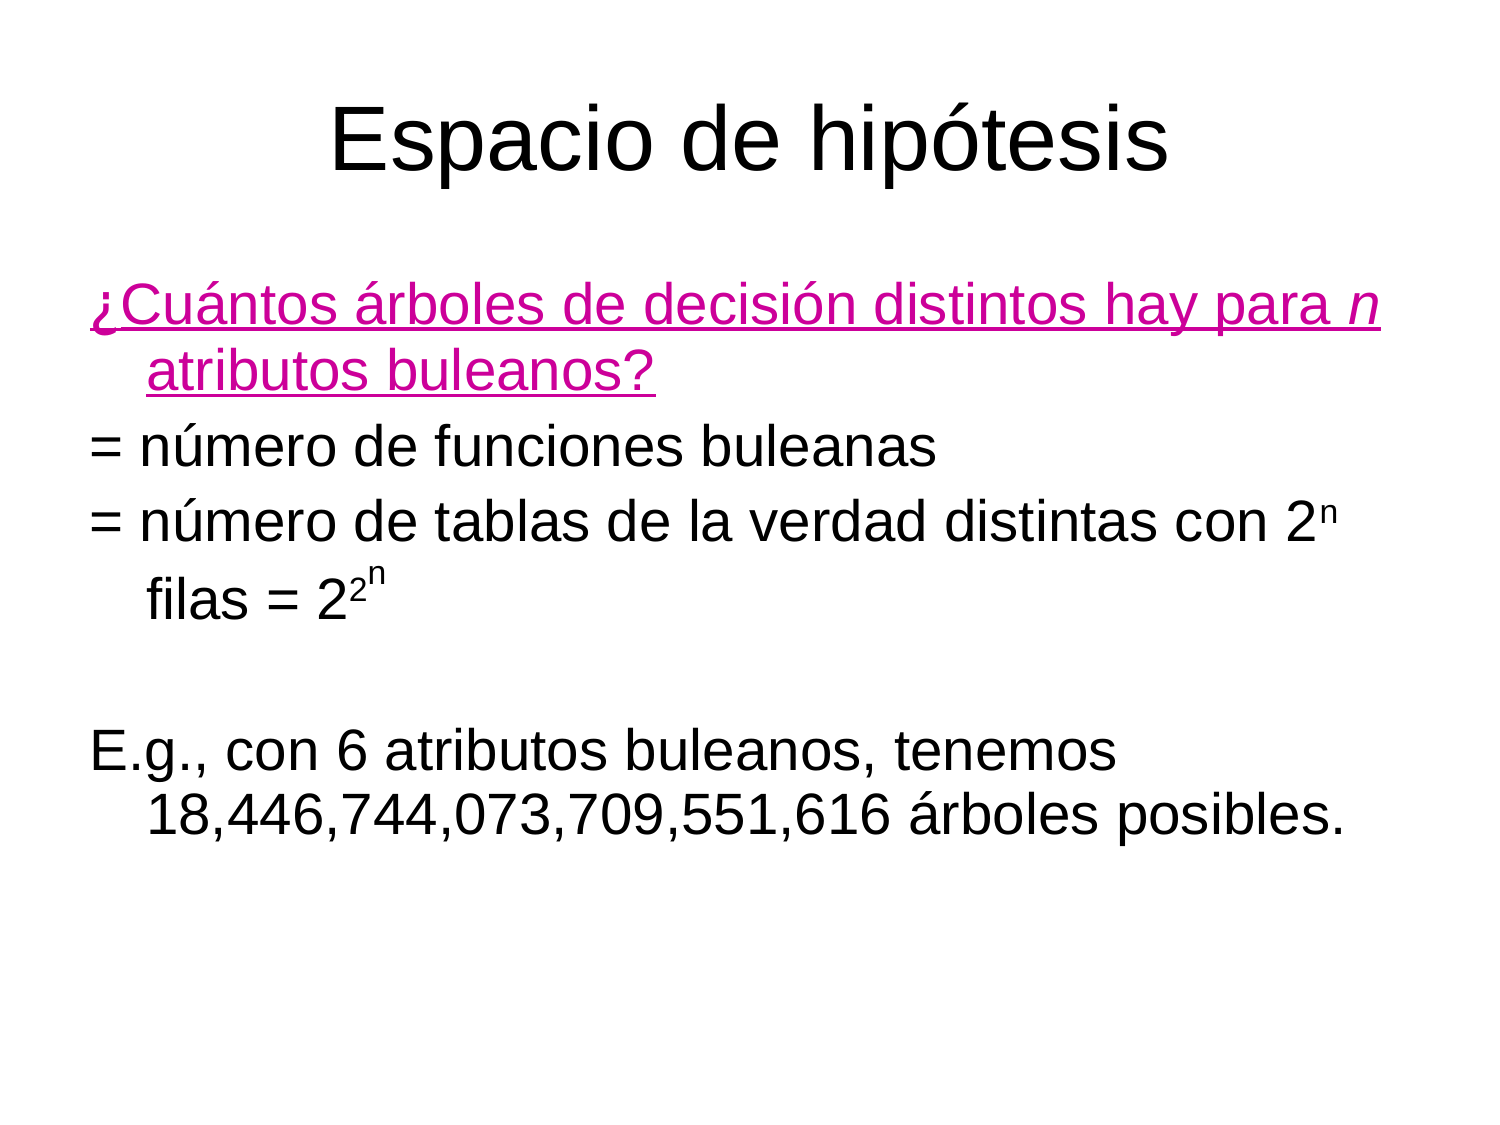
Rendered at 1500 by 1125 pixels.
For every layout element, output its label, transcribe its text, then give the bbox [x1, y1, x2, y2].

title Espacio de hipótesis [75, 45, 1426, 233]
list ¿Cuántos árboles de decisión distintos hay para n atributos buleanos? = número de funciones buleanas = número de tablas de la verdad distintas con 2n filas = 22n E.g., con 6 atributos buleanos, tenemos 18,446,744,073,709,551,616 árboles posibles. [75, 262, 1426, 1006]
